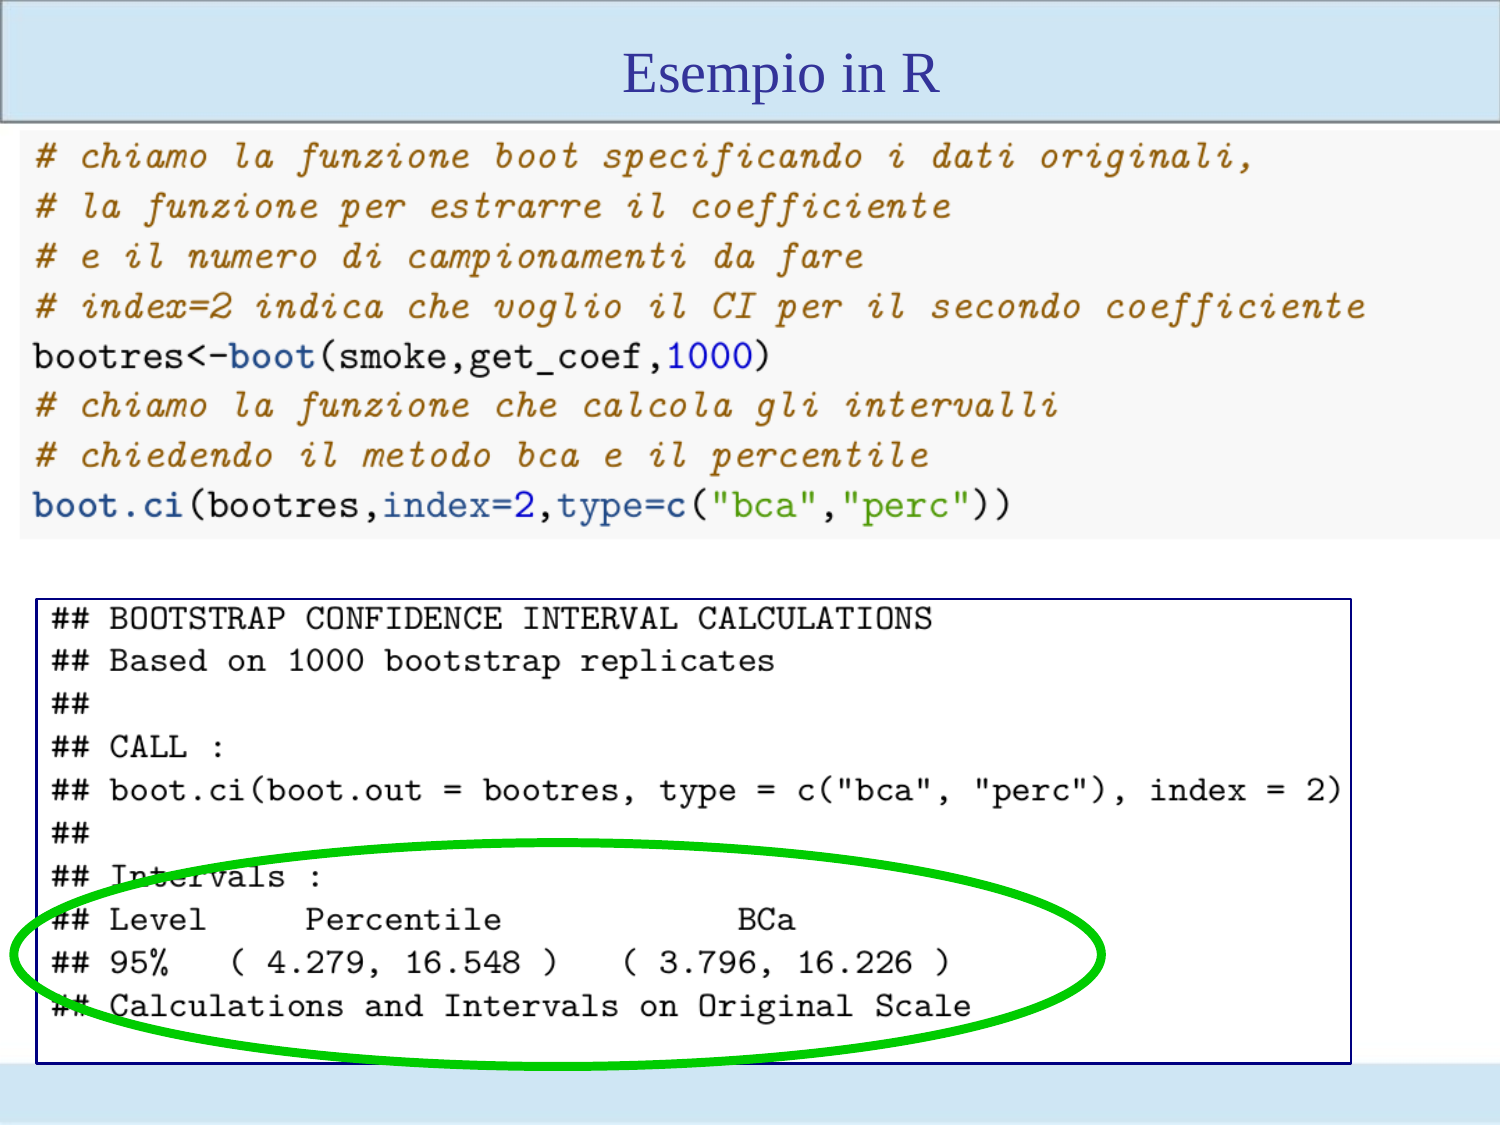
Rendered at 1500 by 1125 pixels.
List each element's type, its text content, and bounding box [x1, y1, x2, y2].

picture [0, 0, 1500, 1125]
title Esempio in R [249, 21, 1313, 117]
